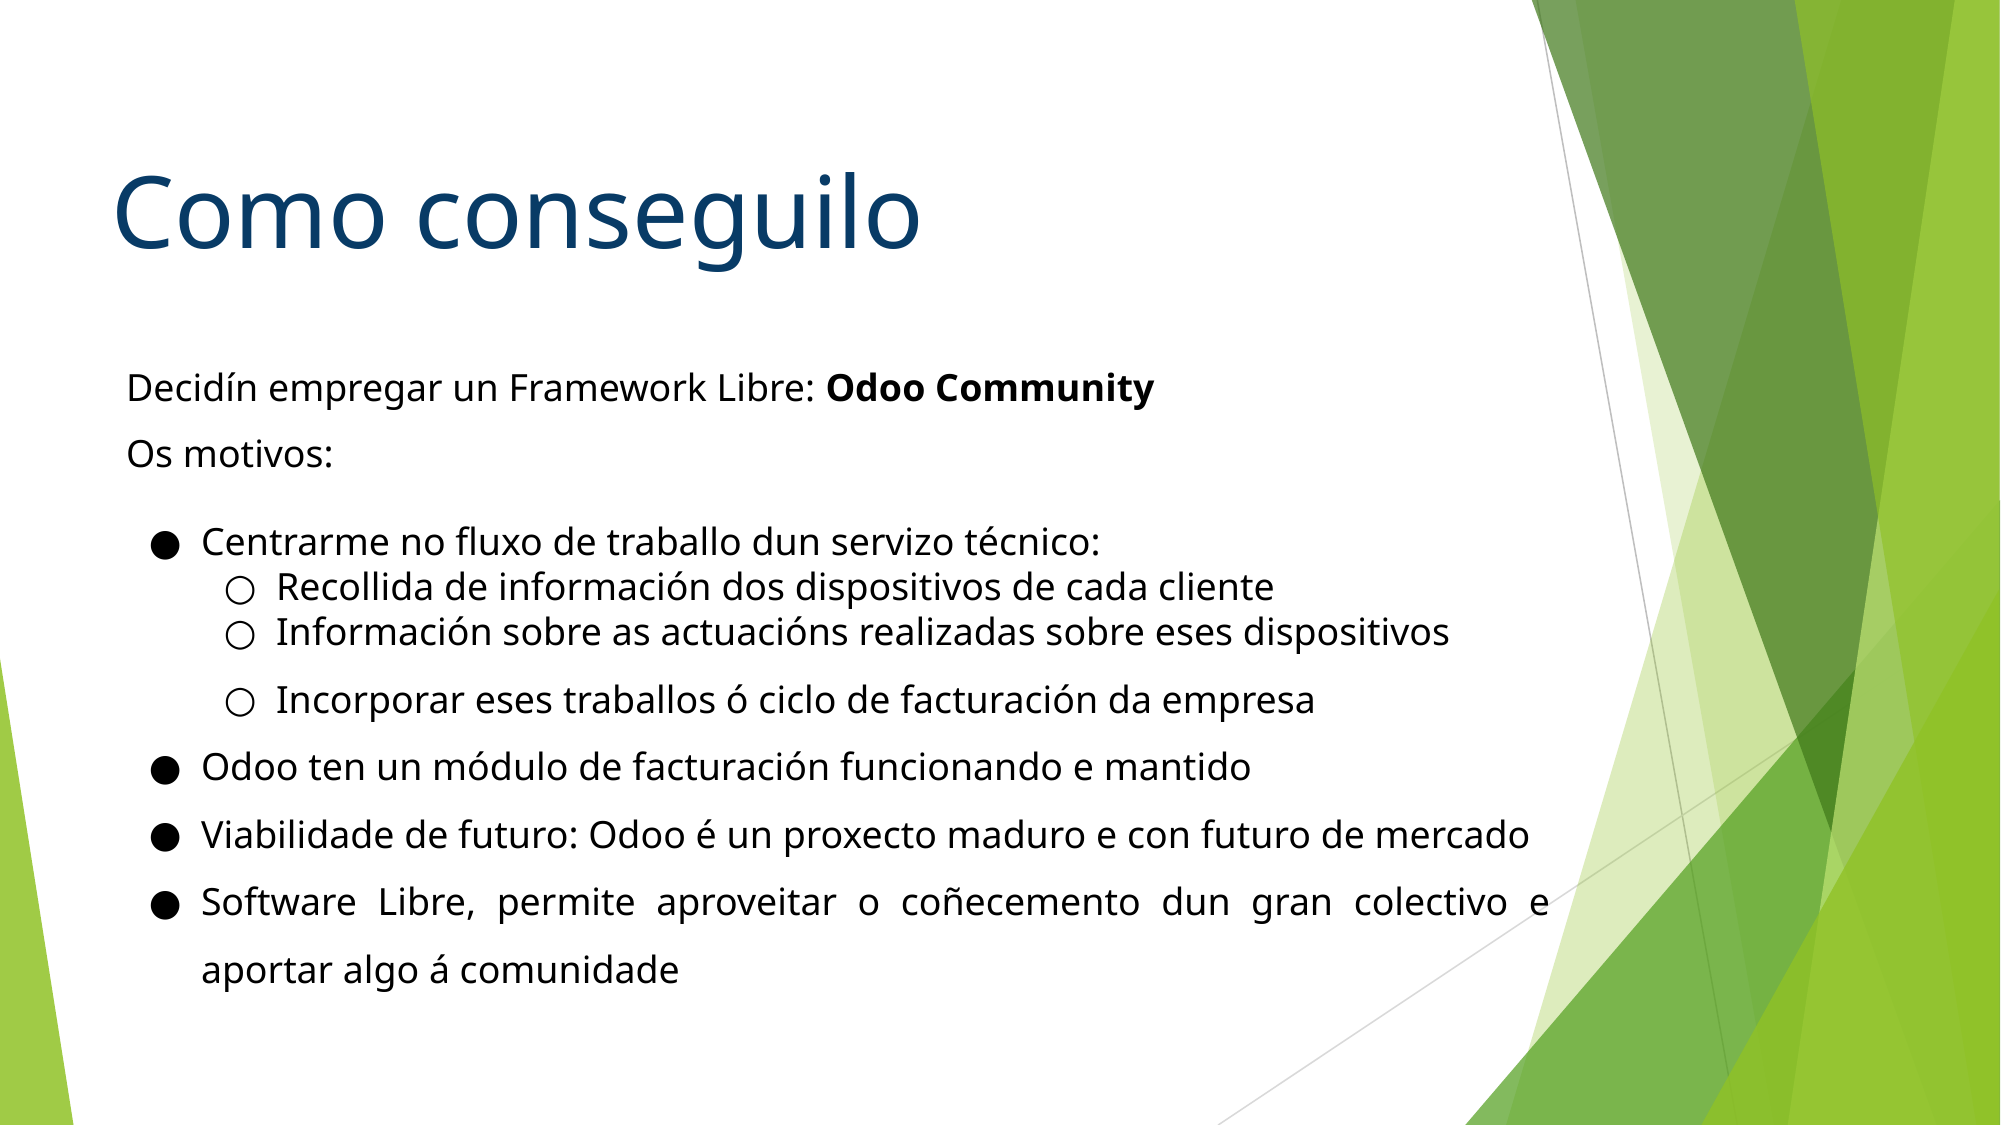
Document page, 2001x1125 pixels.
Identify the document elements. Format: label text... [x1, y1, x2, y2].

title Como conseguilo [111, 99, 1522, 280]
subtitle Decidín empregar un Framework Libre: Odoo Community Os motivos: Centrarme no fluxo de traballo dun servizo técnico: Recollida de información dos dispositivos de cada cliente Información sobre as actuacións realizadas sobre eses dispositivos Incorporar eses traballos ó ciclo de facturación da empresa Odoo ten un módulo de facturación funcionando e mantido Viabilidade de futuro: Odoo é un proxecto maduro e con futuro de mercado Software Libre, permite aproveitar o coñecemento dun gran colectivo e aportar algo á comunidade [111, 280, 1567, 1075]
